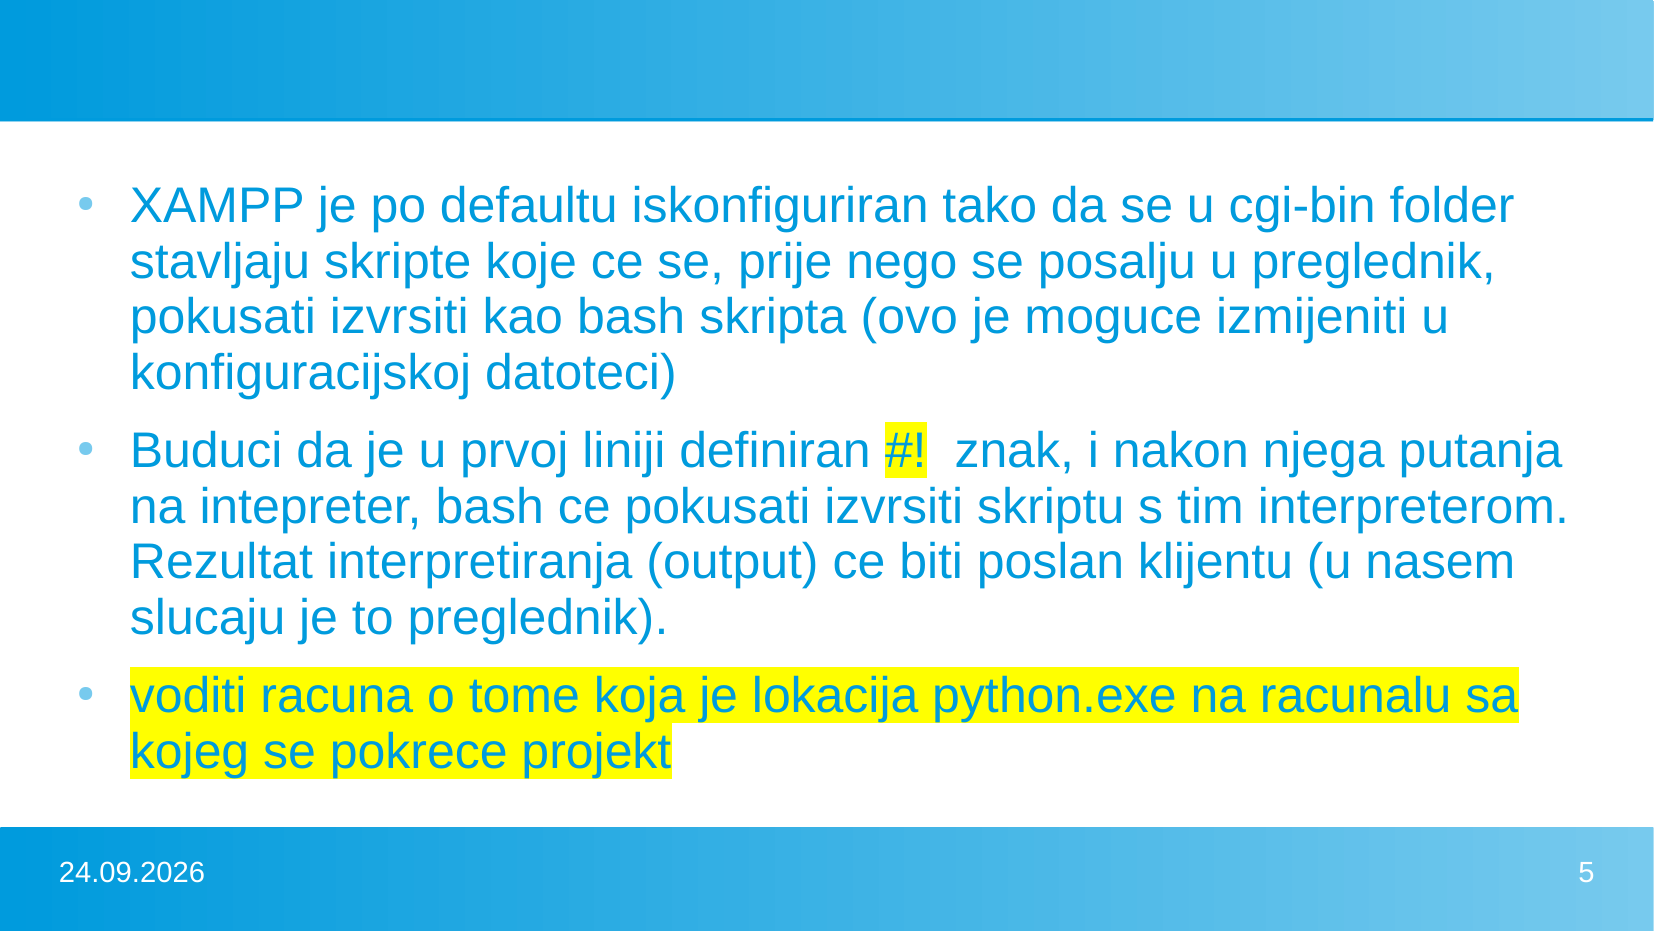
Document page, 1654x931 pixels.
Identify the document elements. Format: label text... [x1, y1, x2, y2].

list XAMPP je po defaultu iskonfiguriran tako da se u cgi-bin folder stavljaju skripte koje ce se, prije nego se posalju u preglednik, pokusati izvrsiti kao bash skripta (ovo je moguce izmijeniti u konfiguracijskoj datoteci) Buduci da je u prvoj liniji definiran #! znak, i nakon njega putanja na intepreter, bash ce pokusati izvrsiti skriptu s tim interpreterom. Rezultat interpretiranja (output) ce biti poslan klijentu (u nasem slucaju je to preglednik). voditi racuna o tome koja je lokacija python.exe na racunalu sa kojeg se pokrece projekt [59, 177, 1595, 768]
